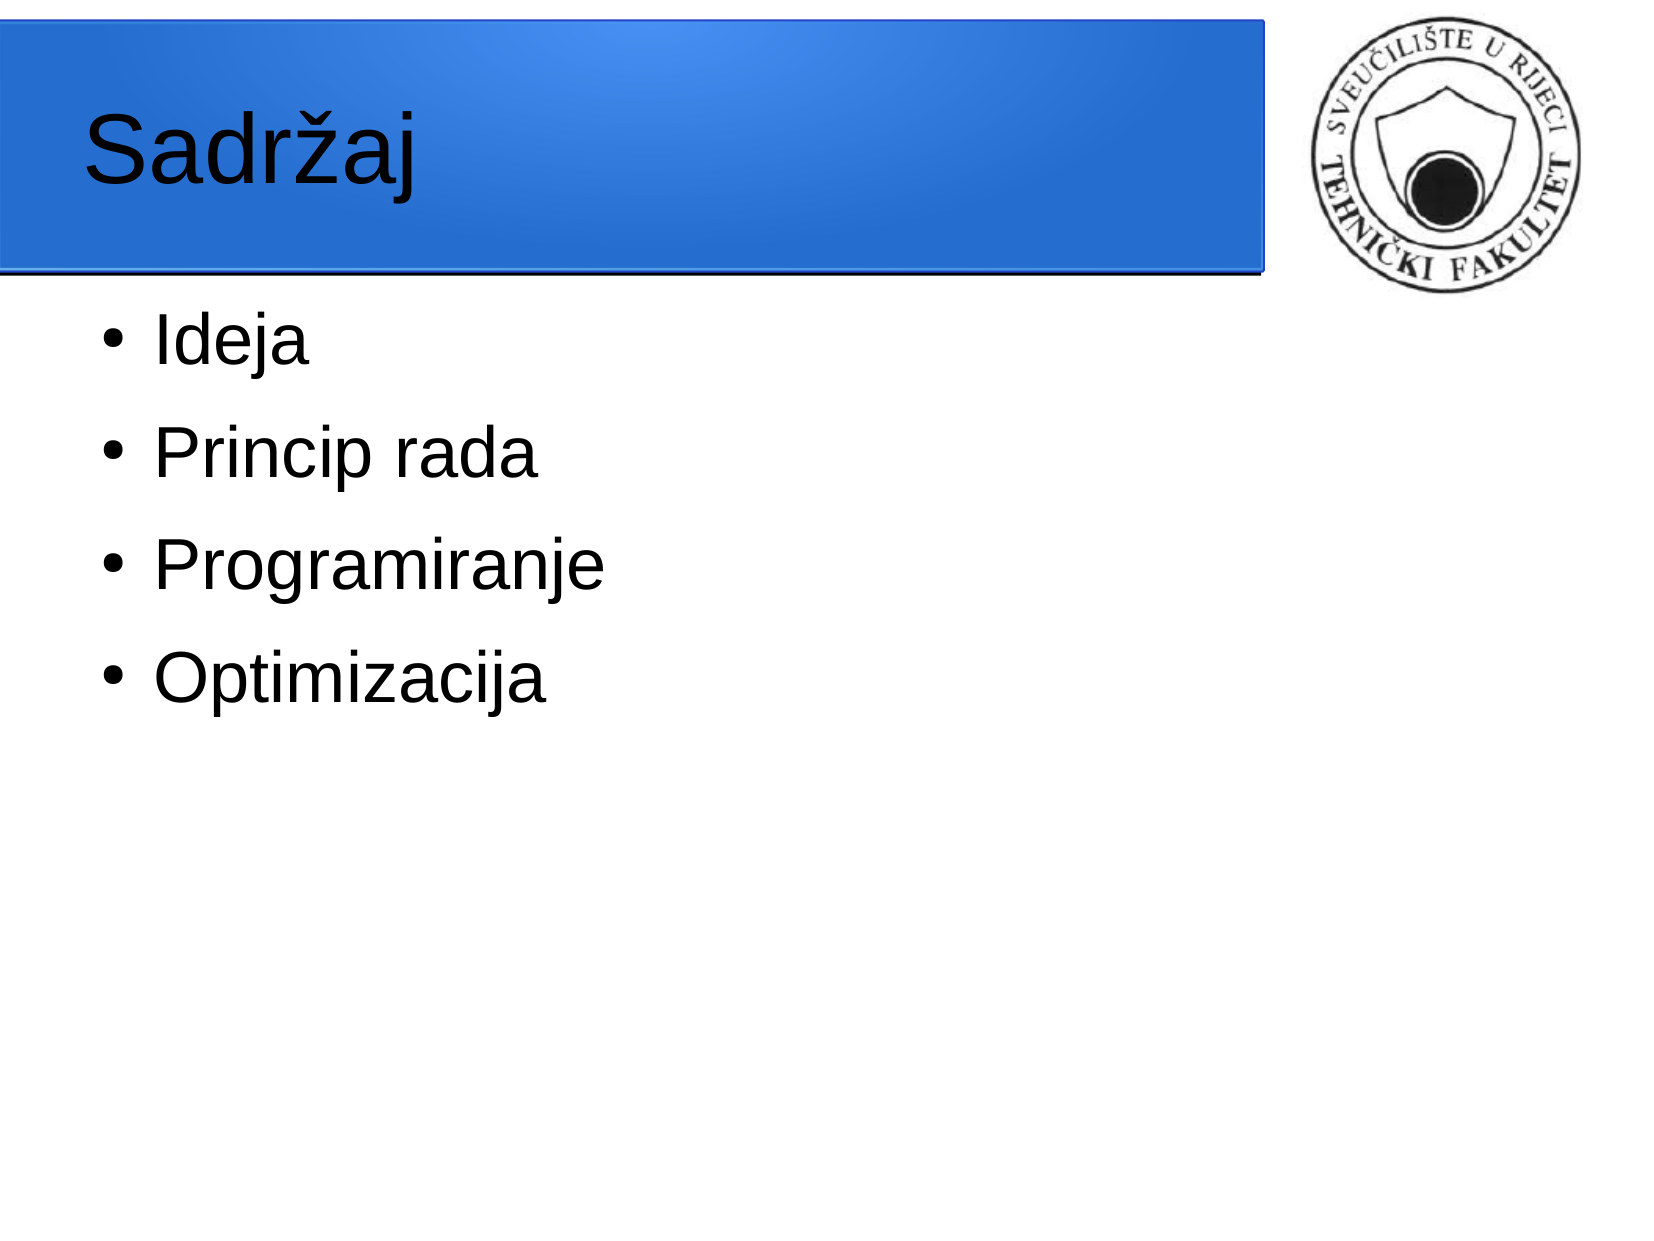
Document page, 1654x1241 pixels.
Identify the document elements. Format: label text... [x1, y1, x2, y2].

title Sadržaj [82, 47, 1235, 252]
picture [1277, 0, 1617, 298]
list Ideja Princip rada Programiranje Optimizacija [82, 299, 1571, 1019]
